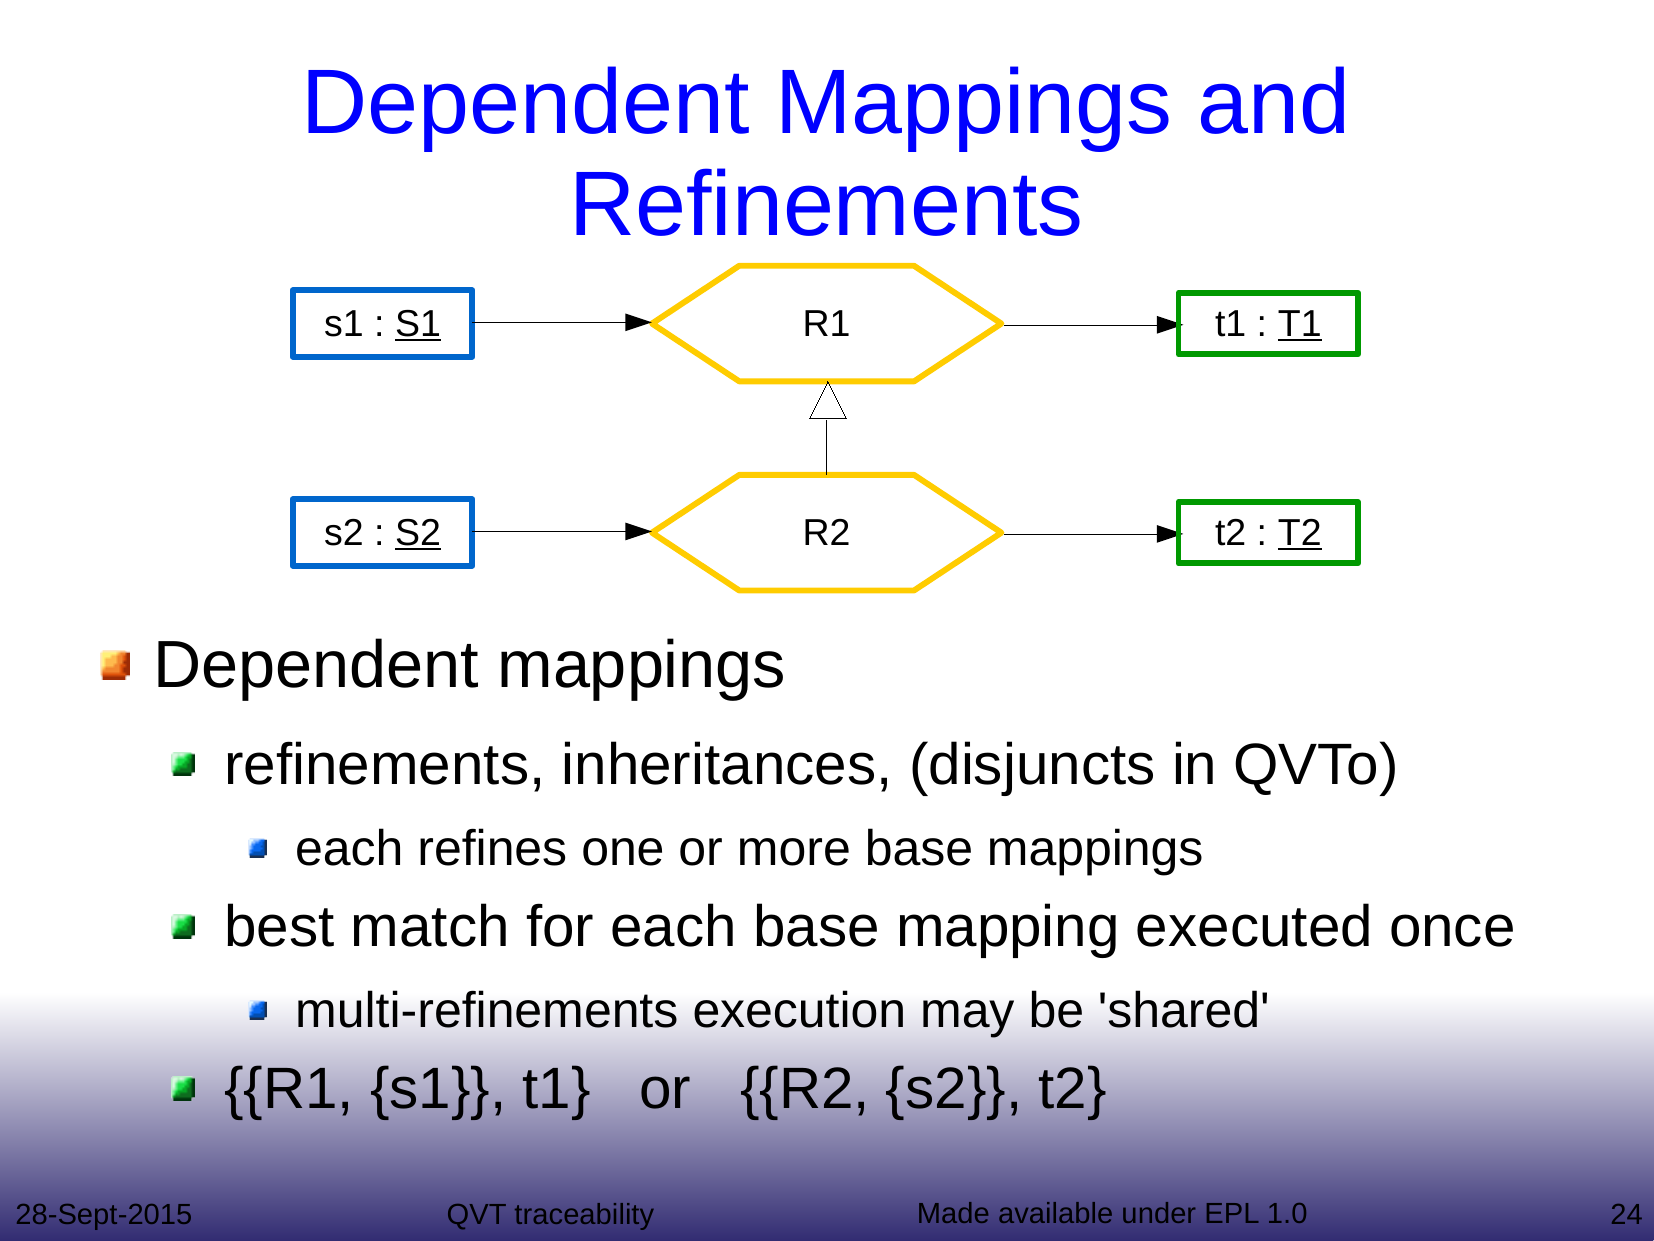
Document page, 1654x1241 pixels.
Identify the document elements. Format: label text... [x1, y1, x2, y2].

text_box s1 : S1 [292, 290, 473, 357]
list Dependent mappings refinements, inheritances, (disjuncts in QVTo) each refines one or more base mappings best match for each base mapping executed once multi-refinements execution may be 'shared' {{R1, {s1}}, t1} or {{R2, {s2}}, t2} [82, 627, 1571, 1121]
text_box t2 : T2 [1178, 501, 1359, 564]
text_box R1 [651, 265, 1002, 382]
text_box s2 : S2 [292, 499, 473, 566]
text_box R2 [651, 474, 1002, 591]
title Dependent Mappings and Refinements [82, 49, 1571, 257]
text_box t1 : T1 [1178, 292, 1359, 355]
